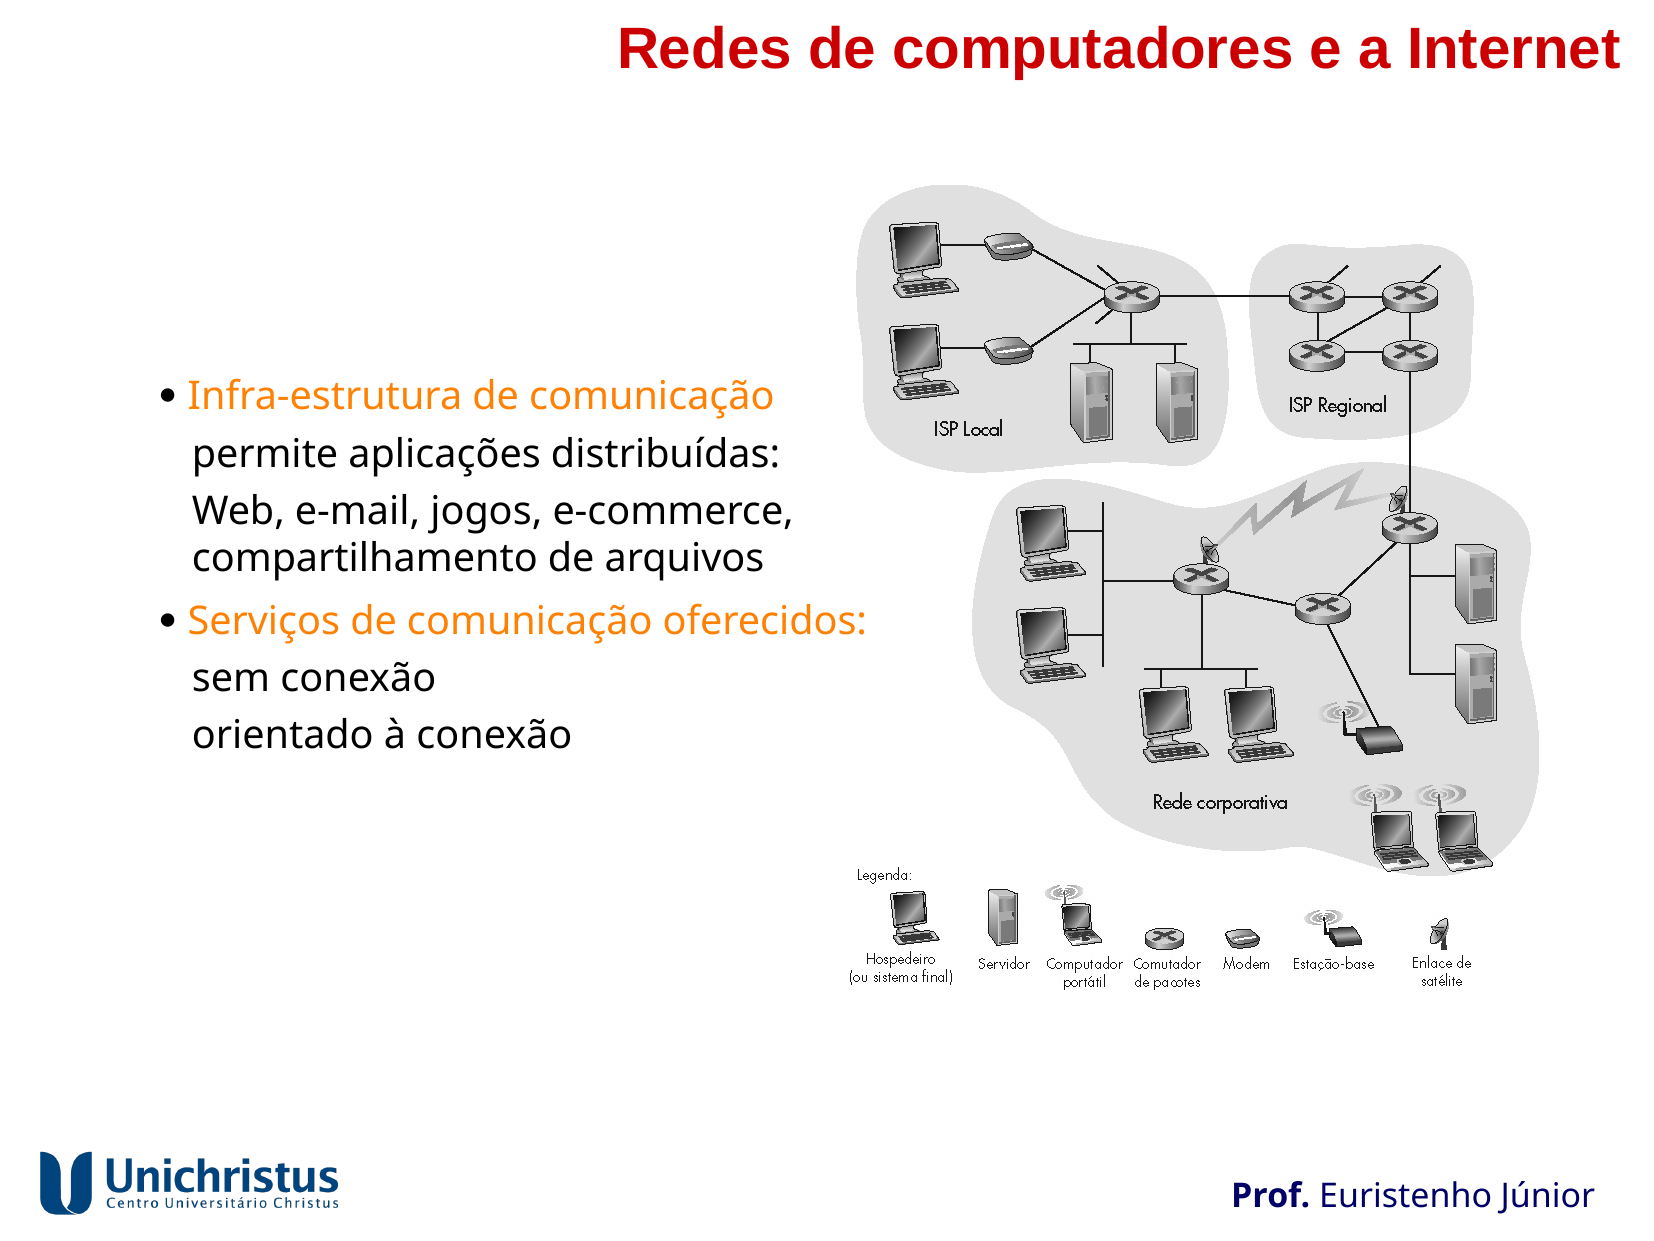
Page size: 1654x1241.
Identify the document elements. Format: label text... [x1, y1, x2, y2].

picture [35, 1148, 343, 1217]
text_box Prof. Euristenho Júnior [1216, 1163, 1654, 1224]
list  Infra-estrutura de comunicação permite aplicações distribuídas: Web, e-mail, jogos, e-commerce, compartilhamento de arquivos  Serviços de comunicação oferecidos: sem conexão orientado à conexão [75, 362, 893, 801]
text_box Redes de computadores e a Internet [602, 8, 1637, 154]
picture [849, 185, 1539, 990]
